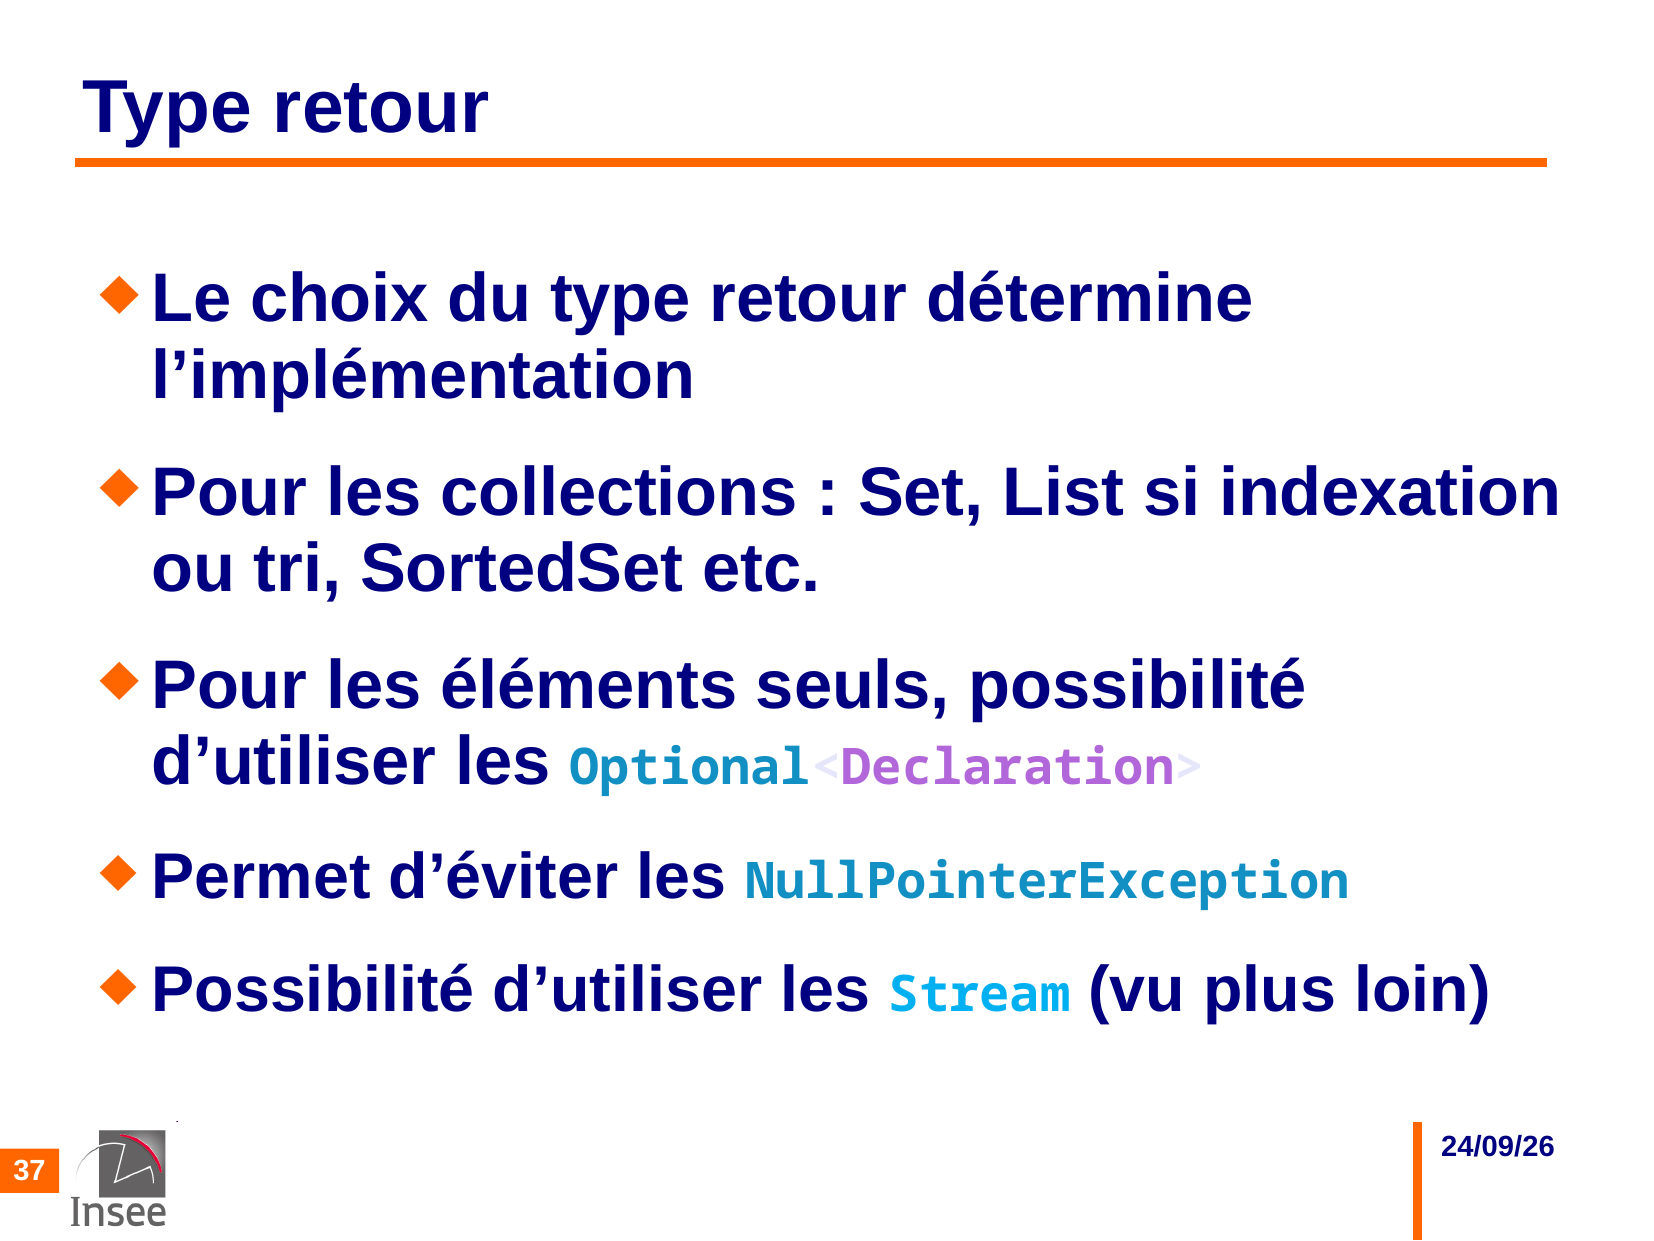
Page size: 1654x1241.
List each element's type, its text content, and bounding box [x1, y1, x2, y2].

list Le choix du type retour détermine l’implémentation Pour les collections : Set, List si indexation ou tri, SortedSet etc. Pour les éléments seuls, possibilité d’utiliser les Optional<Declaration> Permet d’éviter les NullPointerException Possibilité d’utiliser les Stream (vu plus loin) [82, 259, 1571, 1028]
picture [62, 1121, 178, 1241]
title Type retour [82, 49, 1619, 163]
